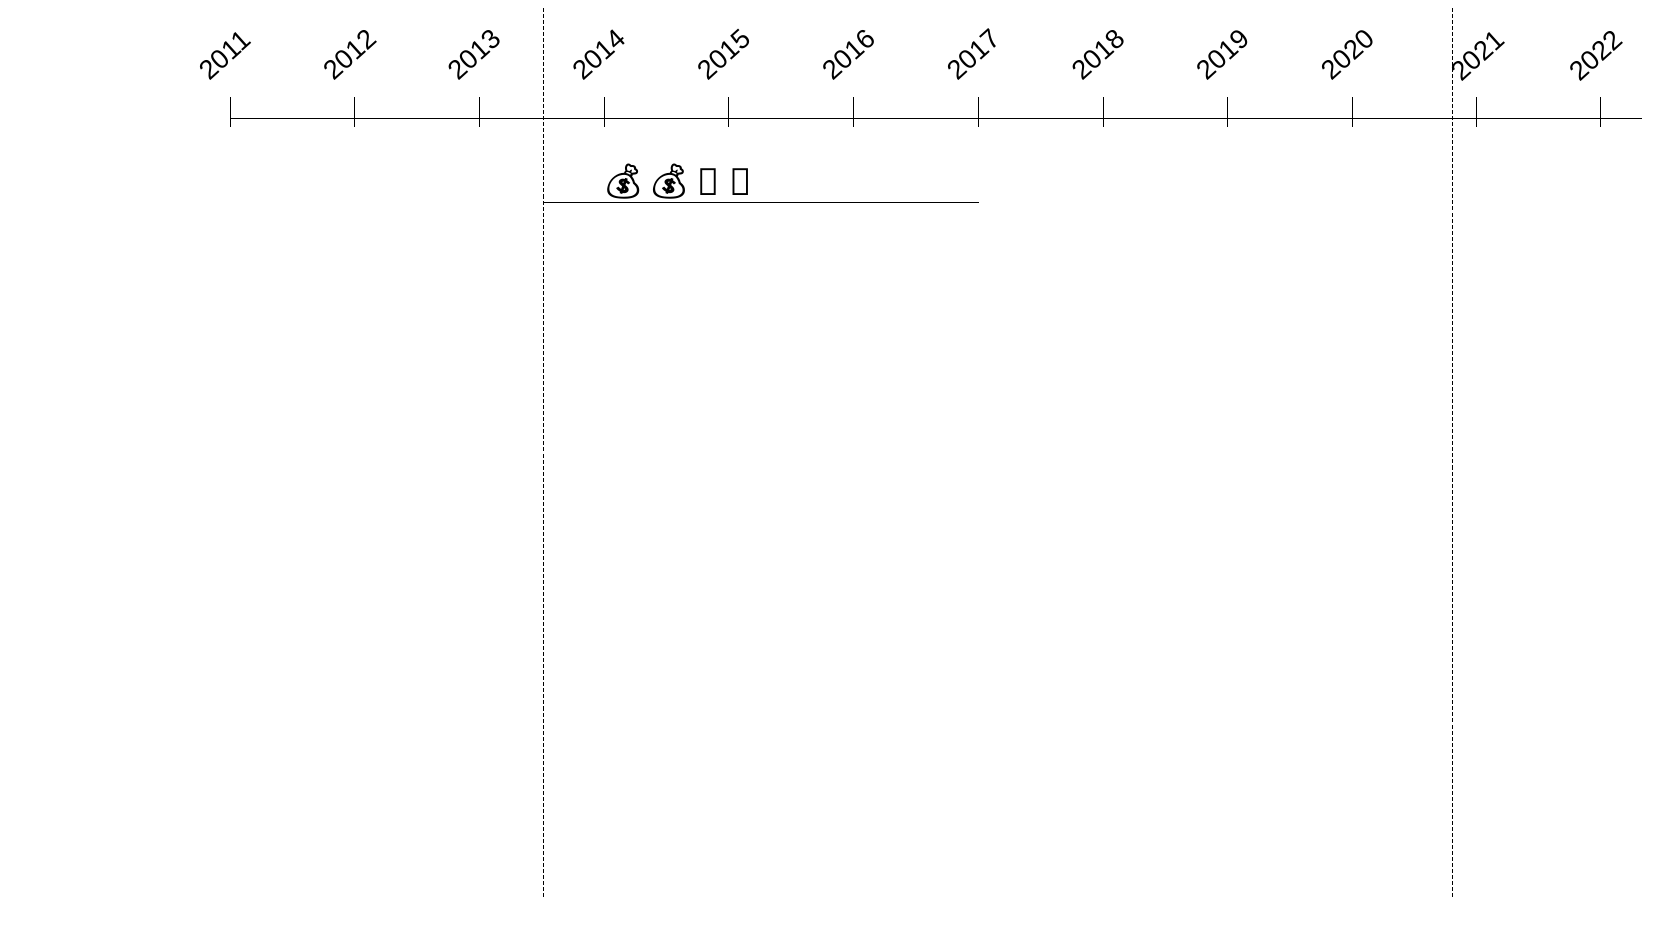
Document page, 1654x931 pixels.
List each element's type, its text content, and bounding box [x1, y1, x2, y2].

text_box 2012 [301, 8, 398, 102]
text_box 💰 💰 🤓 📃 [590, 147, 886, 211]
text_box 2015 [675, 8, 773, 102]
text_box 2013 [425, 8, 523, 102]
text_box 2017 [924, 8, 1022, 102]
text_box 2018 [1049, 8, 1147, 102]
text_box 2022 [1547, 8, 1645, 102]
text_box 2021 [1429, 8, 1526, 102]
text_box 2011 [177, 8, 273, 101]
text_box 2014 [550, 8, 648, 102]
text_box 2019 [1174, 8, 1272, 102]
text_box 2016 [800, 8, 897, 102]
text_box 2020 [1299, 8, 1397, 102]
